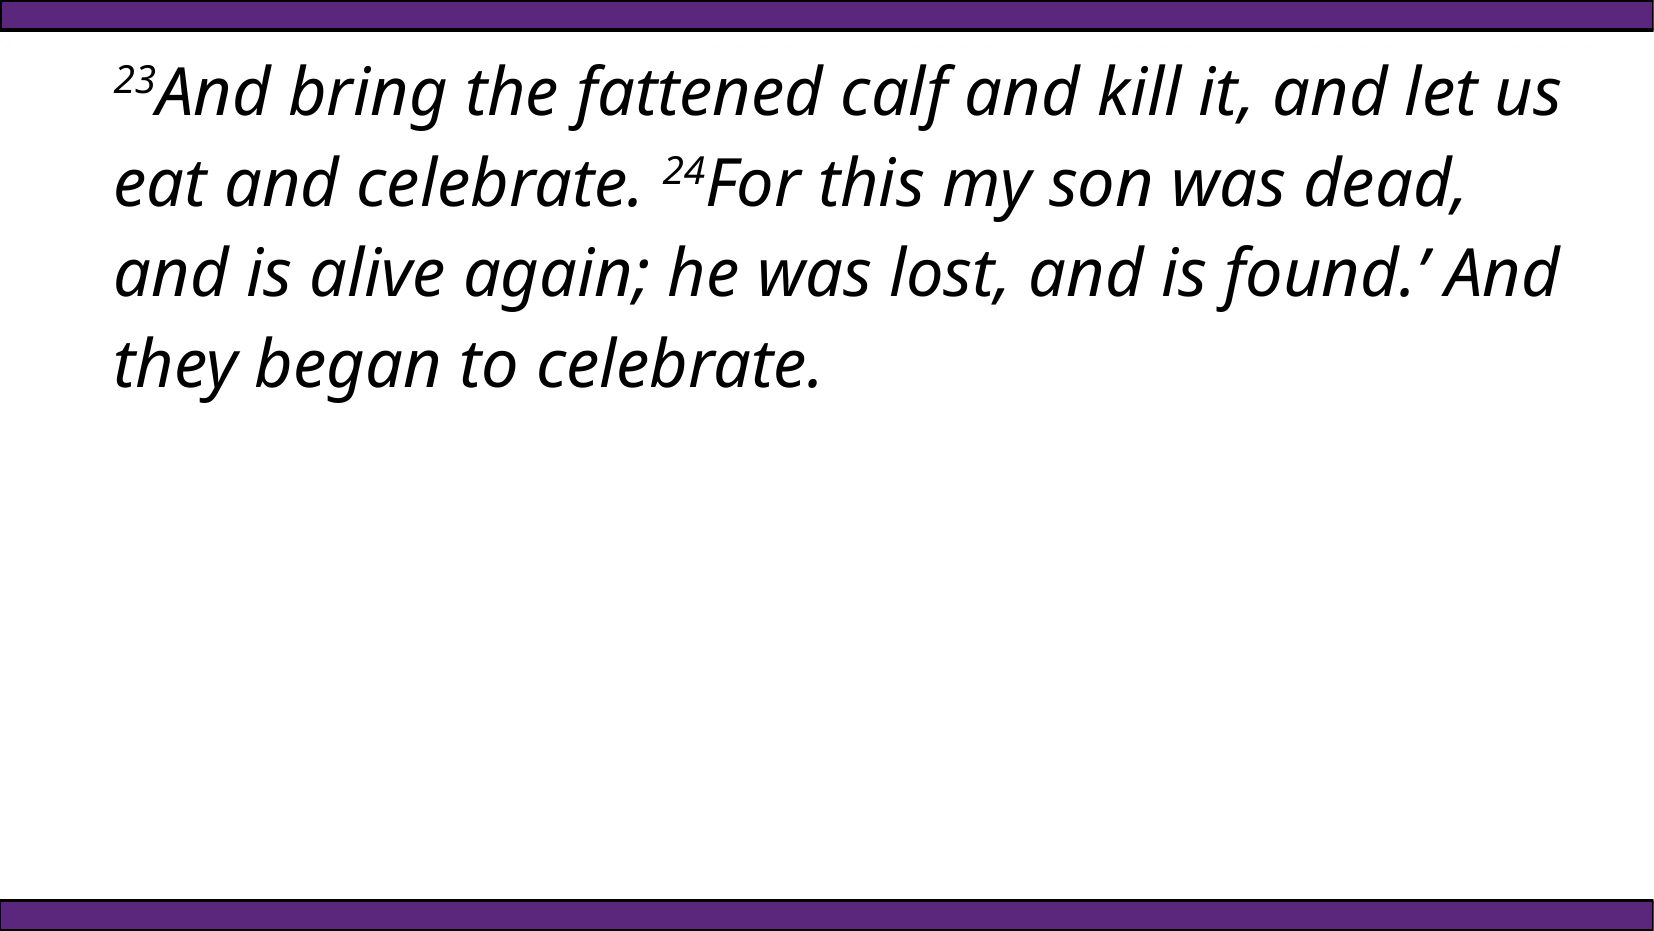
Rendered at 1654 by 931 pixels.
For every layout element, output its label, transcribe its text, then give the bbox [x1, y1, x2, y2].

text_box [0, 0, 1654, 31]
text_box [0, 900, 1654, 931]
picture [0, 31, 1654, 900]
text_box 23And bring the fattened calf and kill it, and let us eat and celebrate. 24For this my son was dead, and is alive again; he was lost, and is found.’ And they began to celebrate. [98, 36, 1591, 407]
